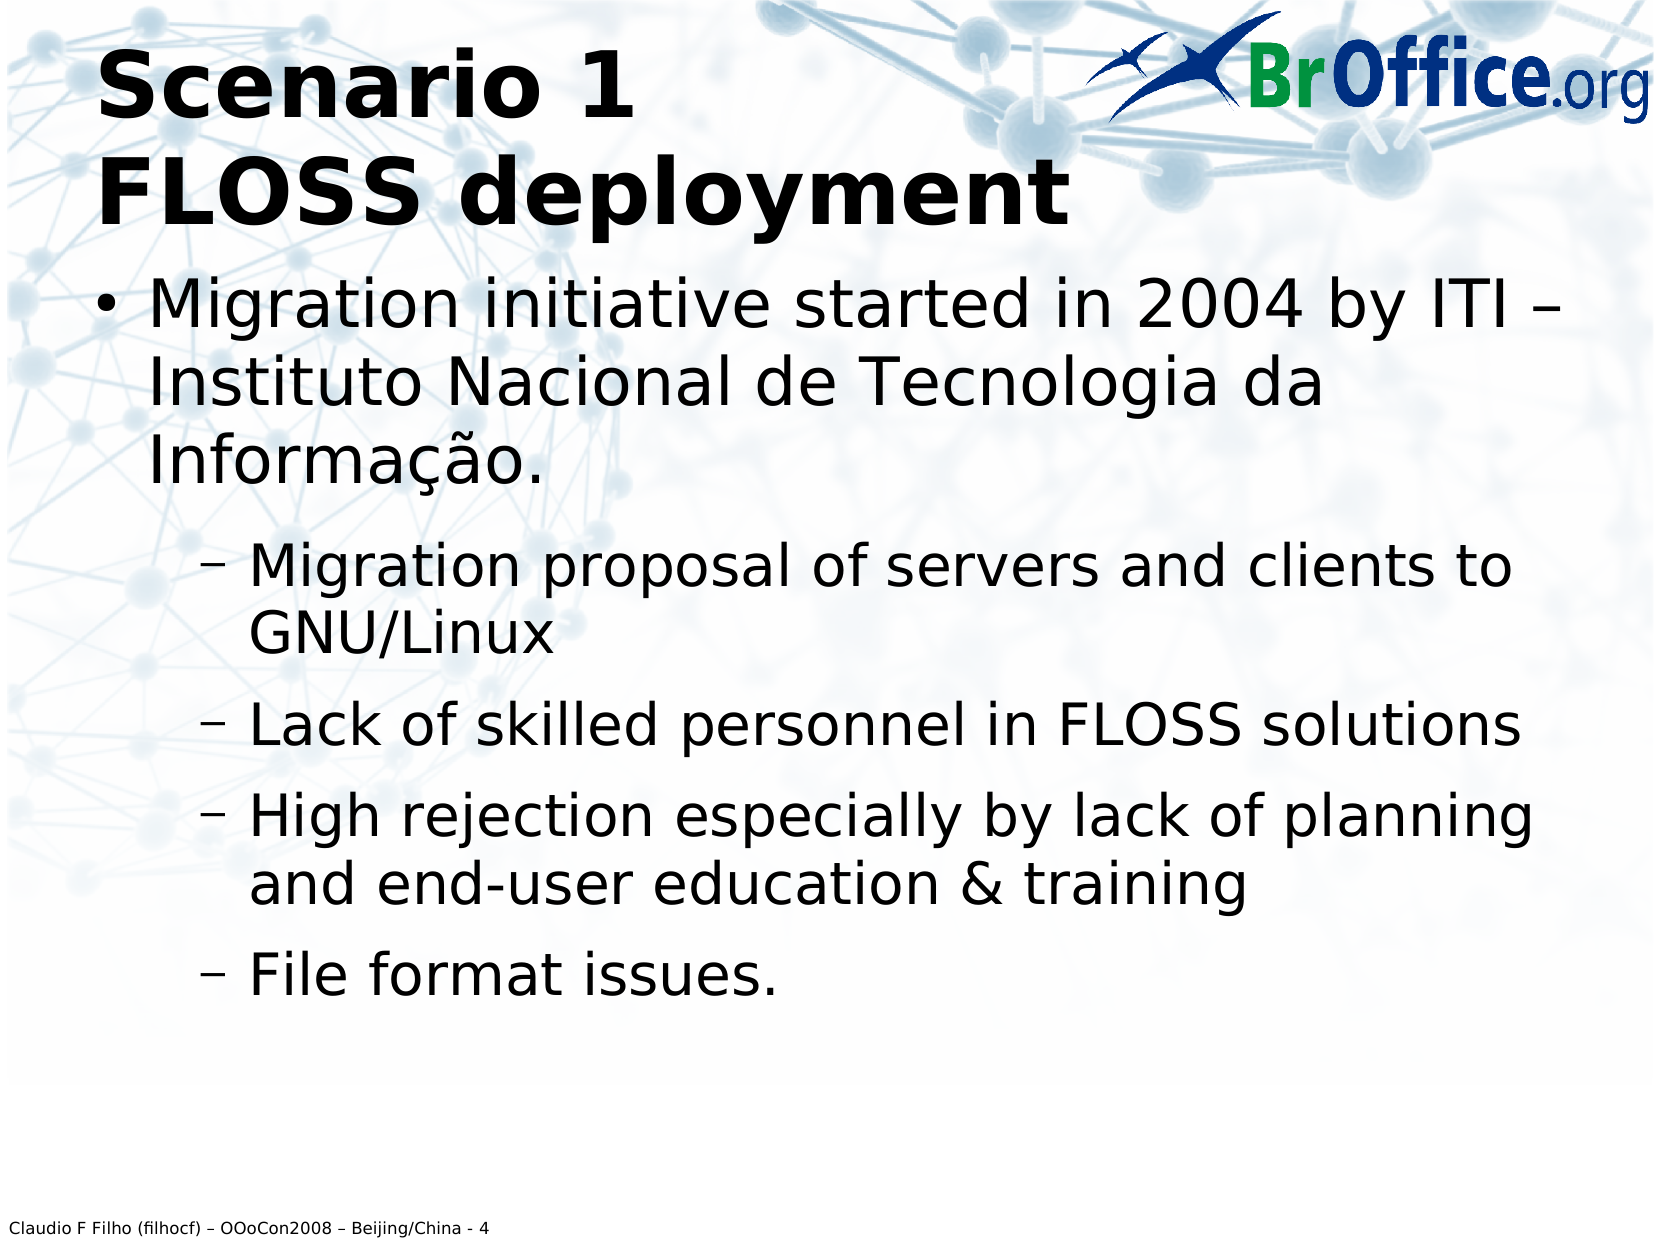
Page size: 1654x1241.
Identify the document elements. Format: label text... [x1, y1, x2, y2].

picture [7, 0, 1654, 1241]
list Migration initiative started in 2004 by ITI – Instituto Nacional de Tecnologia da Informação. Migration proposal of servers and clients to GNU/Linux Lack of skilled personnel in FLOSS solutions High rejection especially by lack of planning and end-user education & training File format issues. [76, 265, 1625, 1158]
title Scenario 1 FLOSS deployment [94, 31, 1270, 246]
